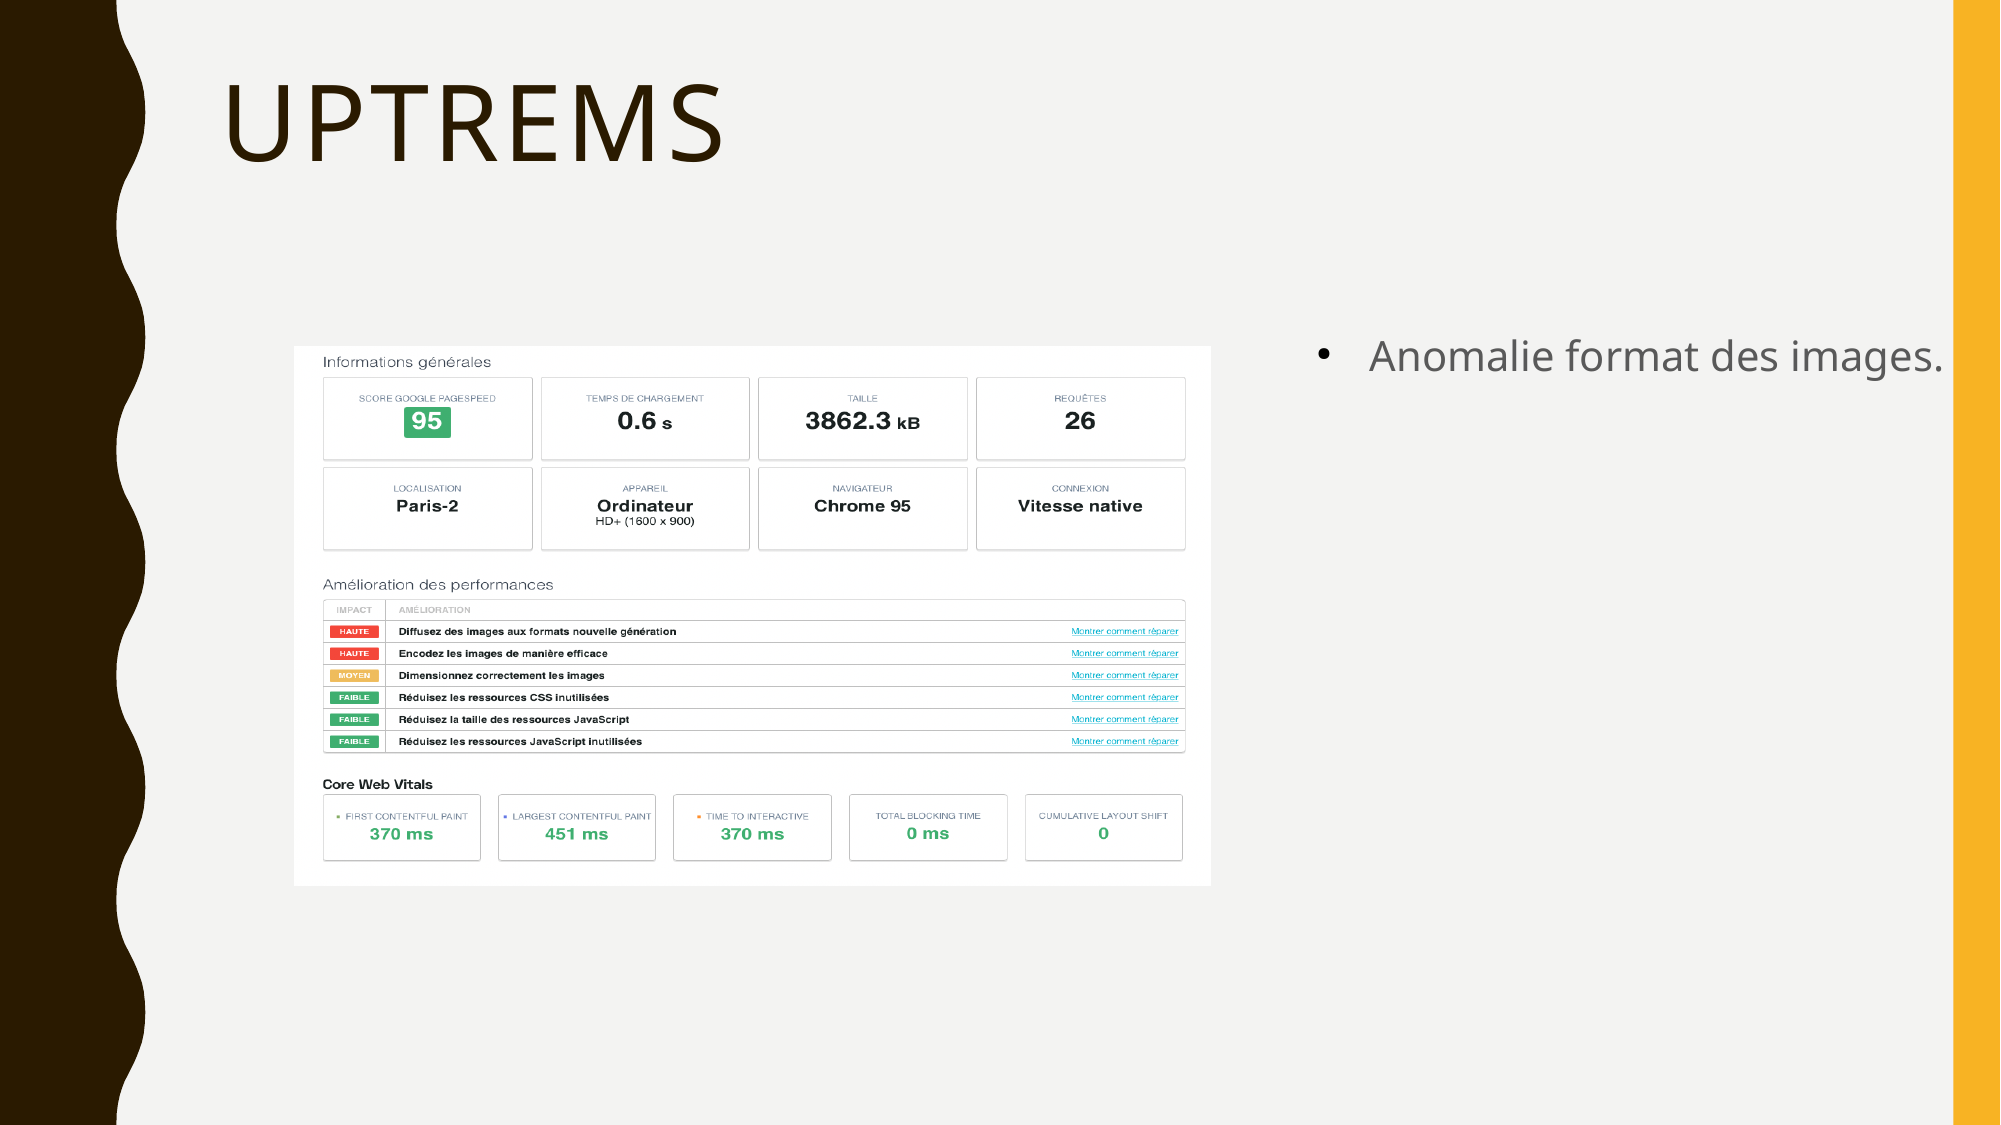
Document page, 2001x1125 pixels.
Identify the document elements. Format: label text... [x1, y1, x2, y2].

picture [294, 346, 1211, 886]
list Anomalie format des images. [1298, 324, 1949, 919]
title Uptrems [205, 62, 1875, 308]
